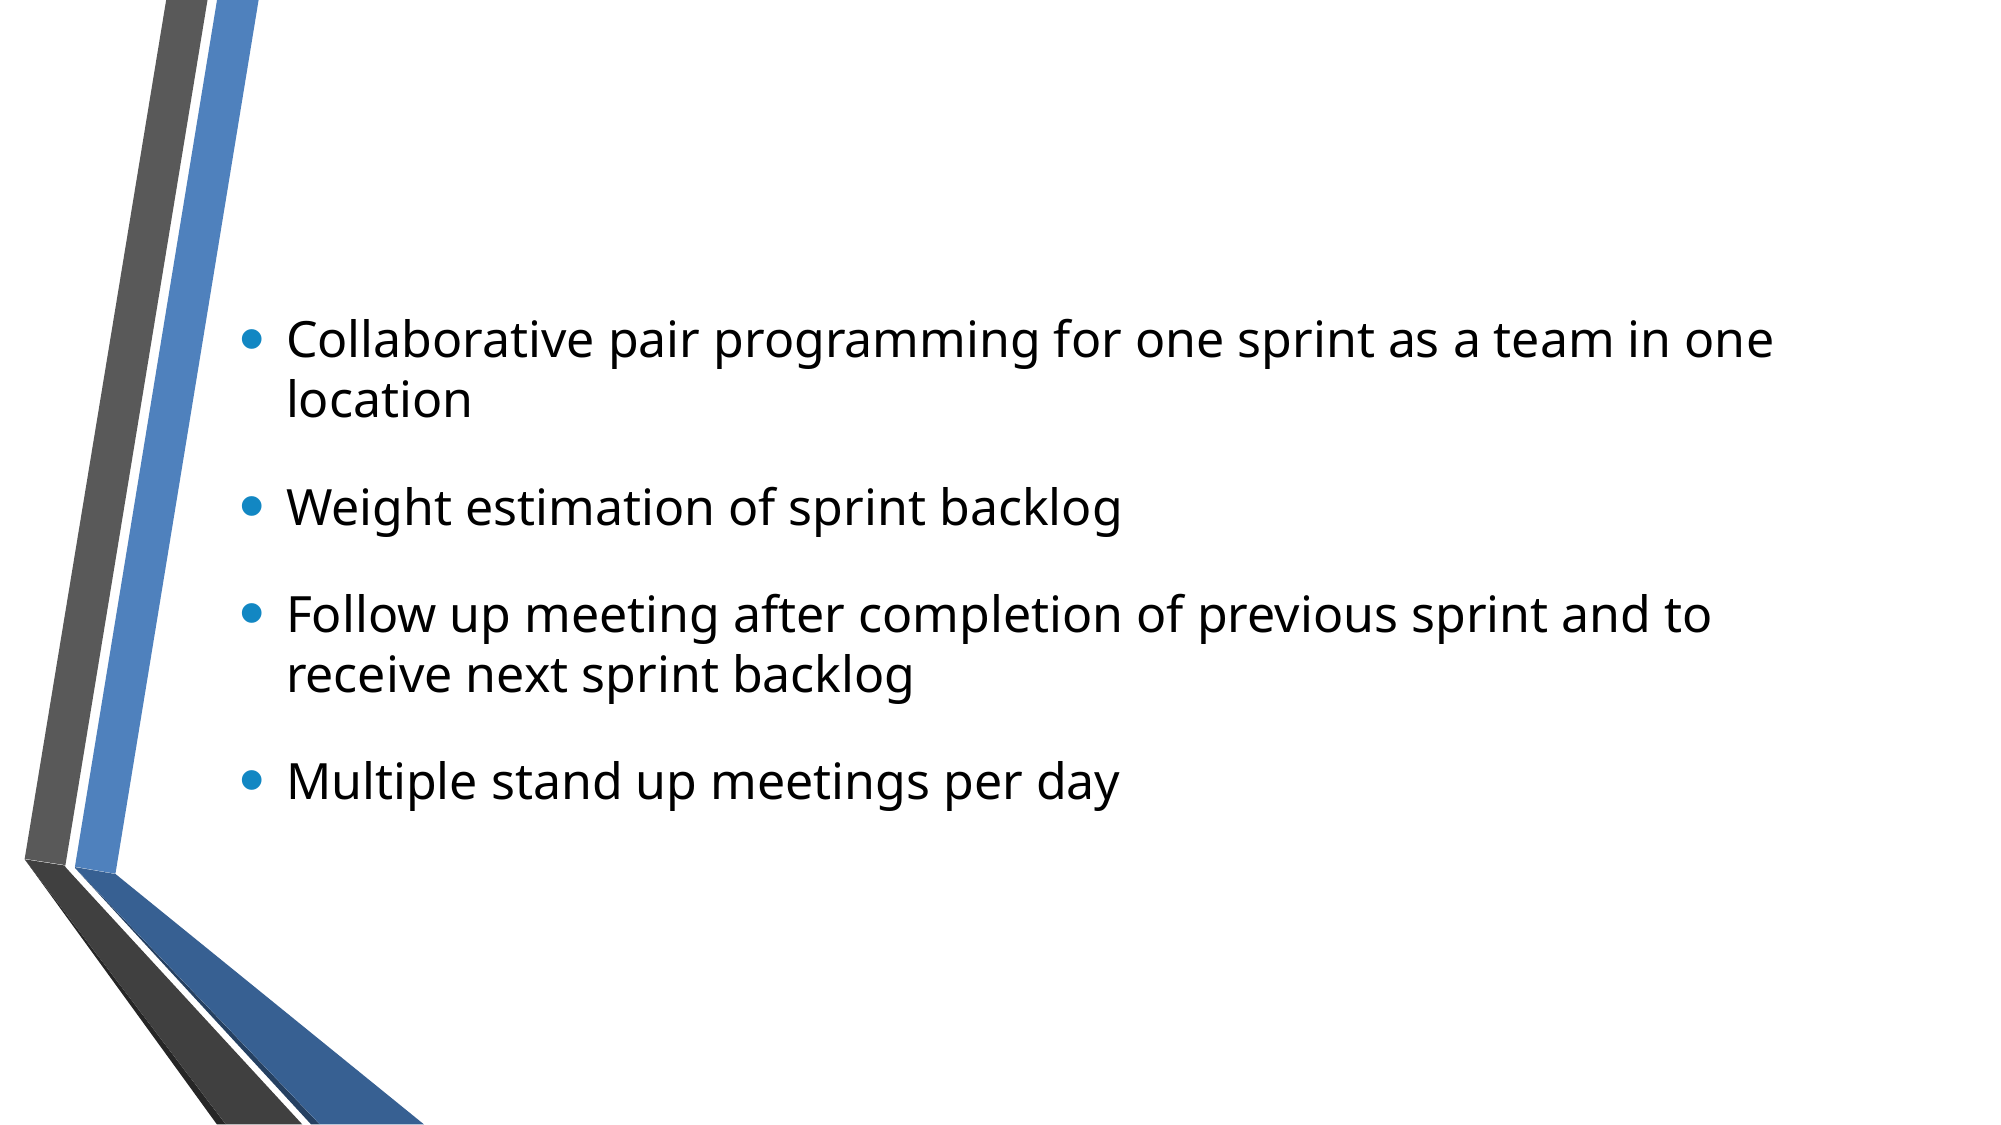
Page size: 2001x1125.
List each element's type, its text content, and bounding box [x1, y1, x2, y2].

text_box Collaborative pair programming for one sprint as a team in one location Weight estimation of sprint backlog Follow up meeting after completion of previous sprint and to receive next sprint backlog Multiple stand up meetings per day [224, 302, 1868, 815]
